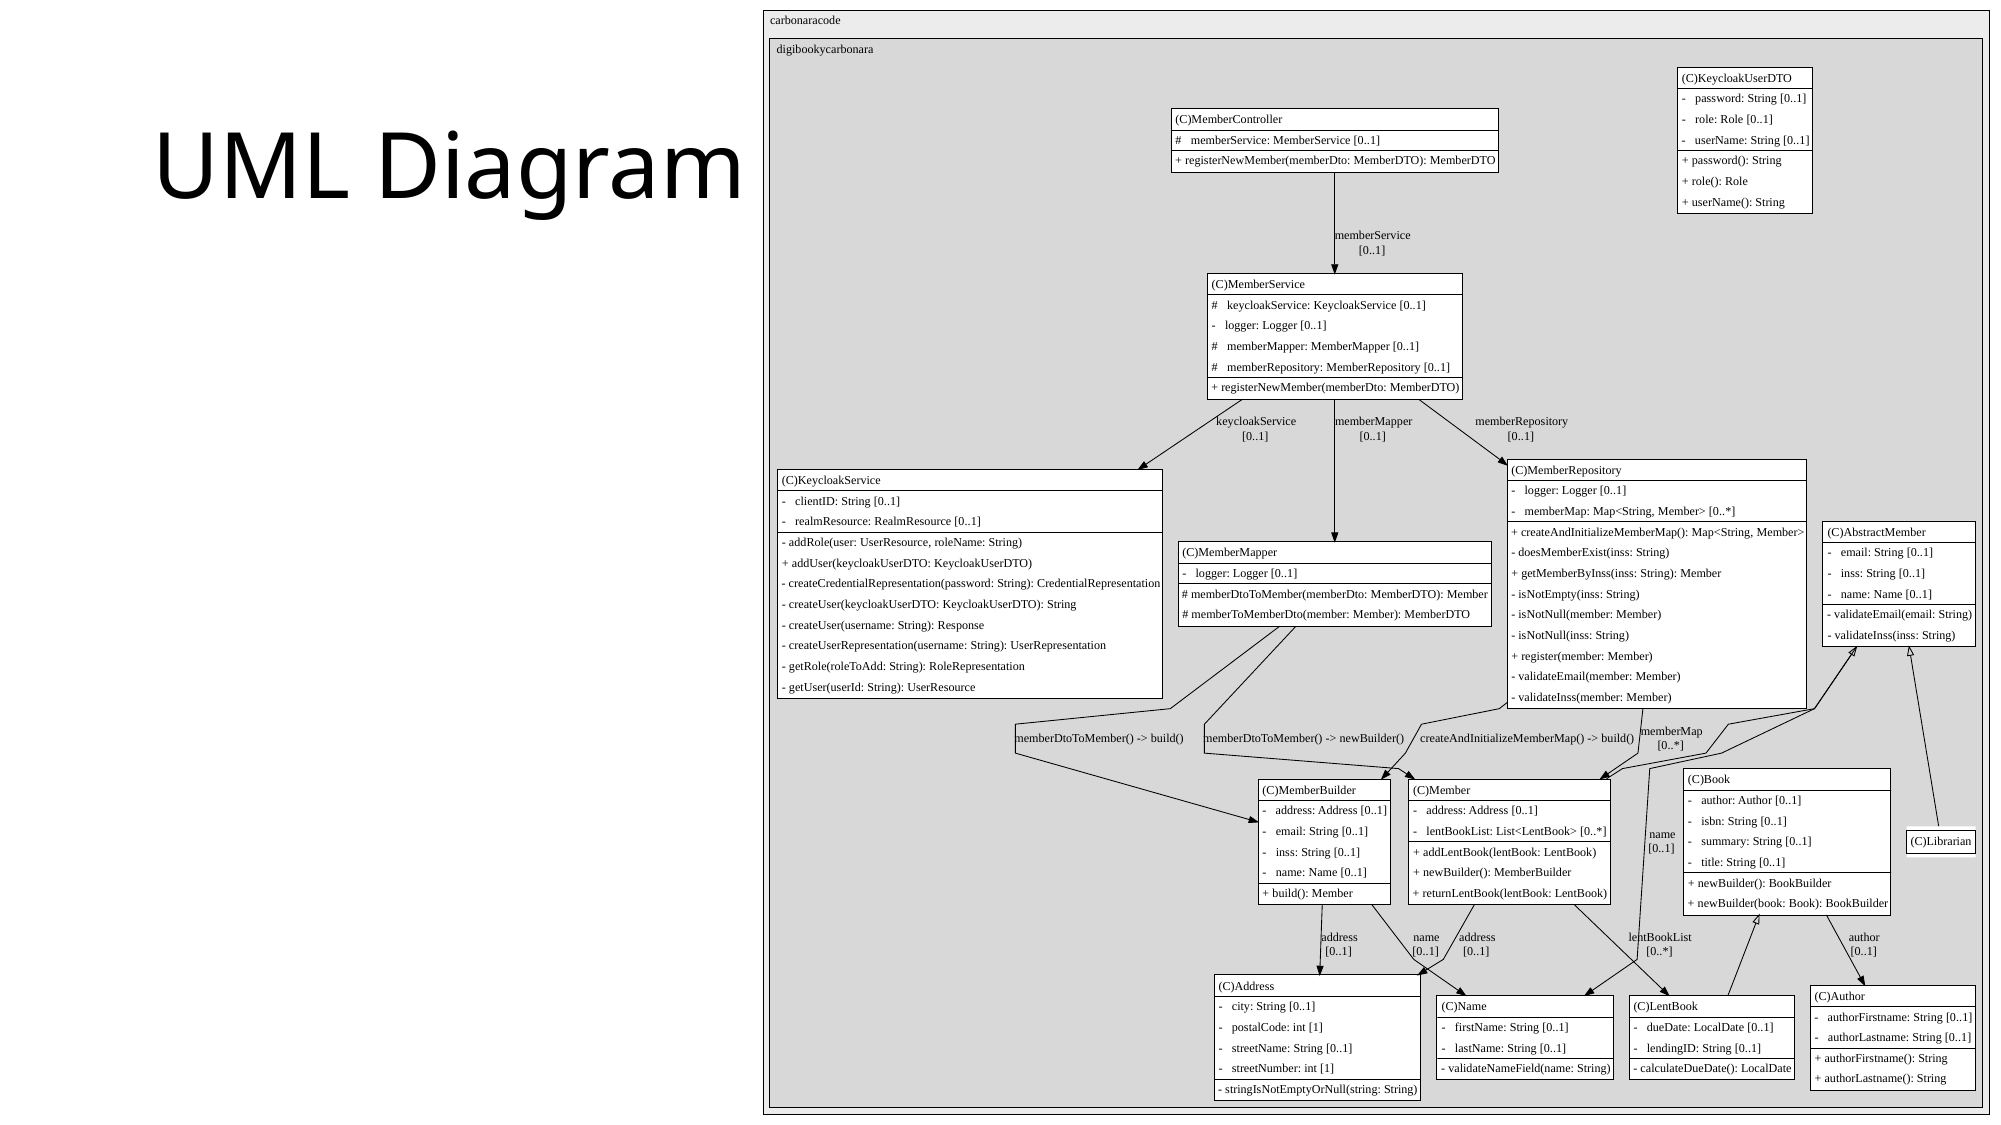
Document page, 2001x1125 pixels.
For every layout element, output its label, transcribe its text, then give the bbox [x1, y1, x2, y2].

title UML Diagram [137, 59, 752, 278]
picture [752, 0, 2000, 1125]
